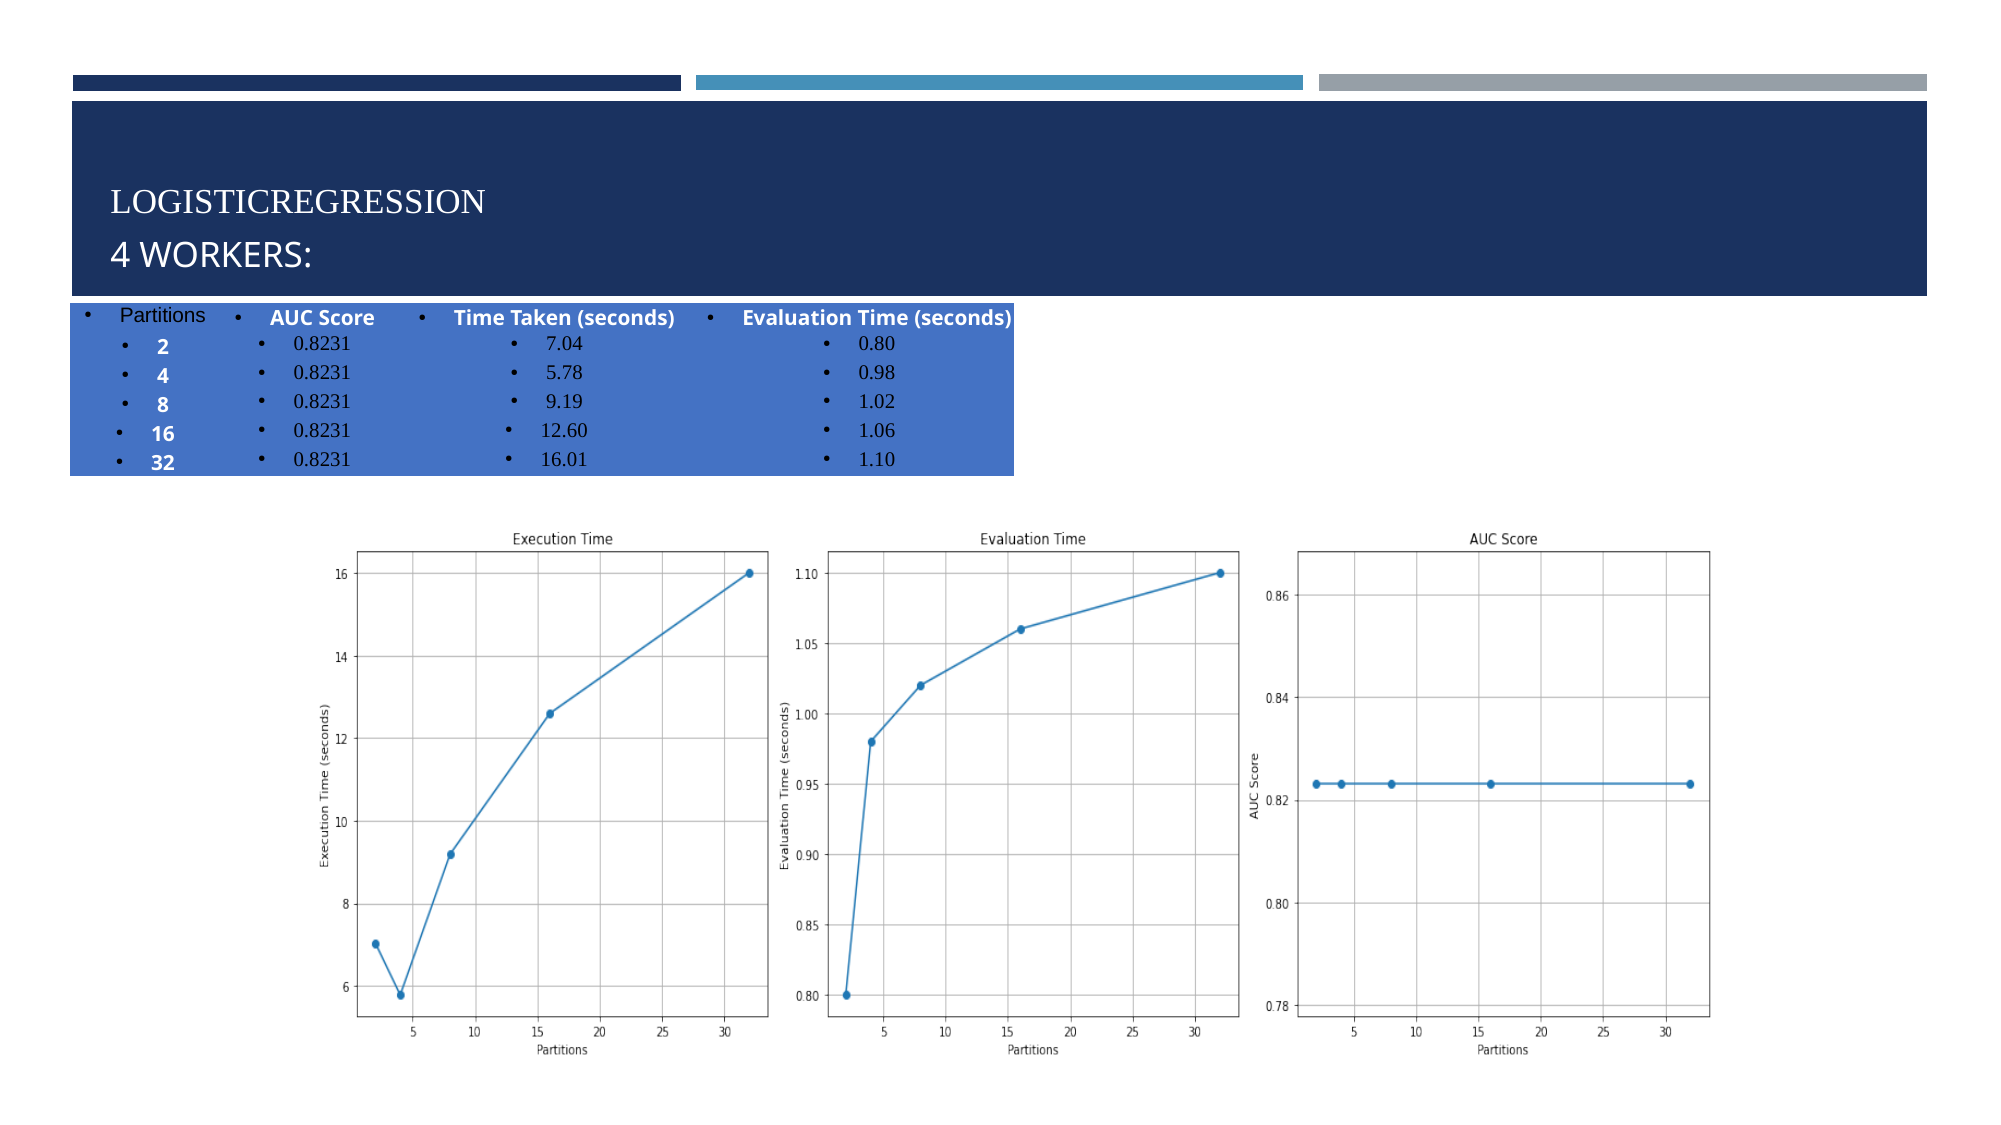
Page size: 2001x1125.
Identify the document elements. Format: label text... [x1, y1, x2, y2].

table_cell 0.8231 [221, 332, 389, 361]
table_cell 4 [70, 361, 221, 390]
table_cell 7.04 [389, 332, 704, 361]
table_cell 0.98 [704, 361, 1014, 390]
table_cell 0.8231 [221, 448, 389, 476]
table_cell 0.8231 [221, 390, 389, 419]
table_cell 32 [70, 448, 221, 476]
table_cell 0.8231 [221, 419, 389, 448]
table_cell 1.10 [704, 448, 1014, 476]
table_header Time Taken (seconds) [389, 303, 704, 332]
table_cell 0.80 [704, 332, 1014, 361]
table_header Partitions [70, 303, 221, 332]
table_cell 16 [70, 419, 221, 448]
table_cell 8 [70, 390, 221, 419]
table_cell 2 [70, 332, 221, 361]
title LogisticRegression 4 workers: [95, 115, 1905, 282]
table_cell 9.19 [389, 390, 704, 419]
table_cell 16.01 [389, 448, 704, 476]
table_cell 12.60 [389, 419, 704, 448]
table_header AUC Score [221, 303, 389, 332]
table_cell 1.06 [704, 419, 1014, 448]
table_cell 0.8231 [221, 361, 389, 390]
table_cell 5.78 [389, 361, 704, 390]
table_header Evaluation Time (seconds) [704, 303, 1014, 332]
picture [312, 523, 1716, 1065]
table_cell 1.02 [704, 390, 1014, 419]
